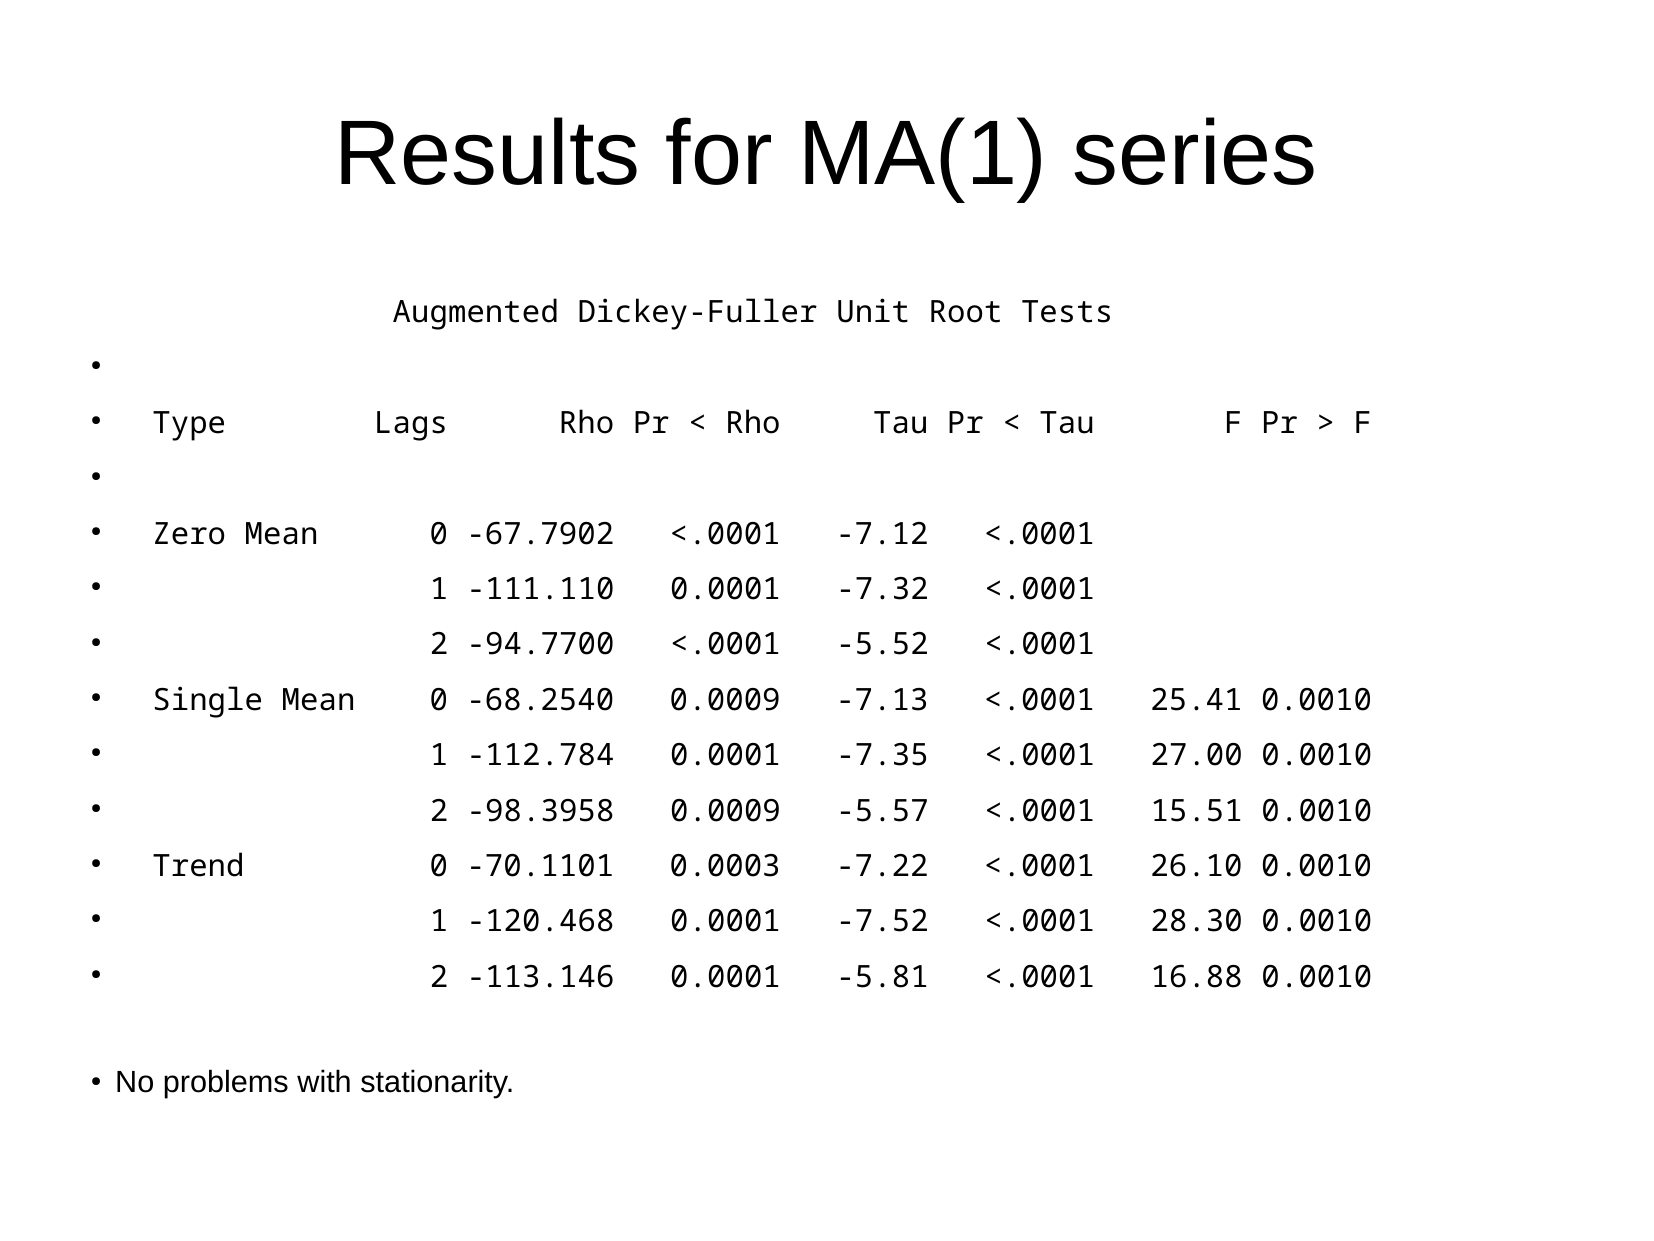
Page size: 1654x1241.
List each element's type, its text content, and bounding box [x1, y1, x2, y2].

title Results for MA(1) series [82, 56, 1571, 250]
list Augmented Dickey-Fuller Unit Root Tests Type Lags Rho Pr < Rho Tau Pr < Tau F Pr > F Zero Mean 0 -67.7902 <.0001 -7.12 <.0001 1 -111.110 0.0001 -7.32 <.0001 2 -94.7700 <.0001 -5.52 <.0001 Single Mean 0 -68.2540 0.0009 -7.13 <.0001 25.41 0.0010 1 -112.784 0.0001 -7.35 <.0001 27.00 0.0010 2 -98.3958 0.0009 -5.57 <.0001 15.51 0.0010 Trend 0 -70.1101 0.0003 -7.22 <.0001 26.10 0.0010 1 -120.468 0.0001 -7.52 <.0001 28.30 0.0010 2 -113.146 0.0001 -5.81 <.0001 16.88 0.0010 No problems with stationarity. [82, 290, 1571, 1109]
